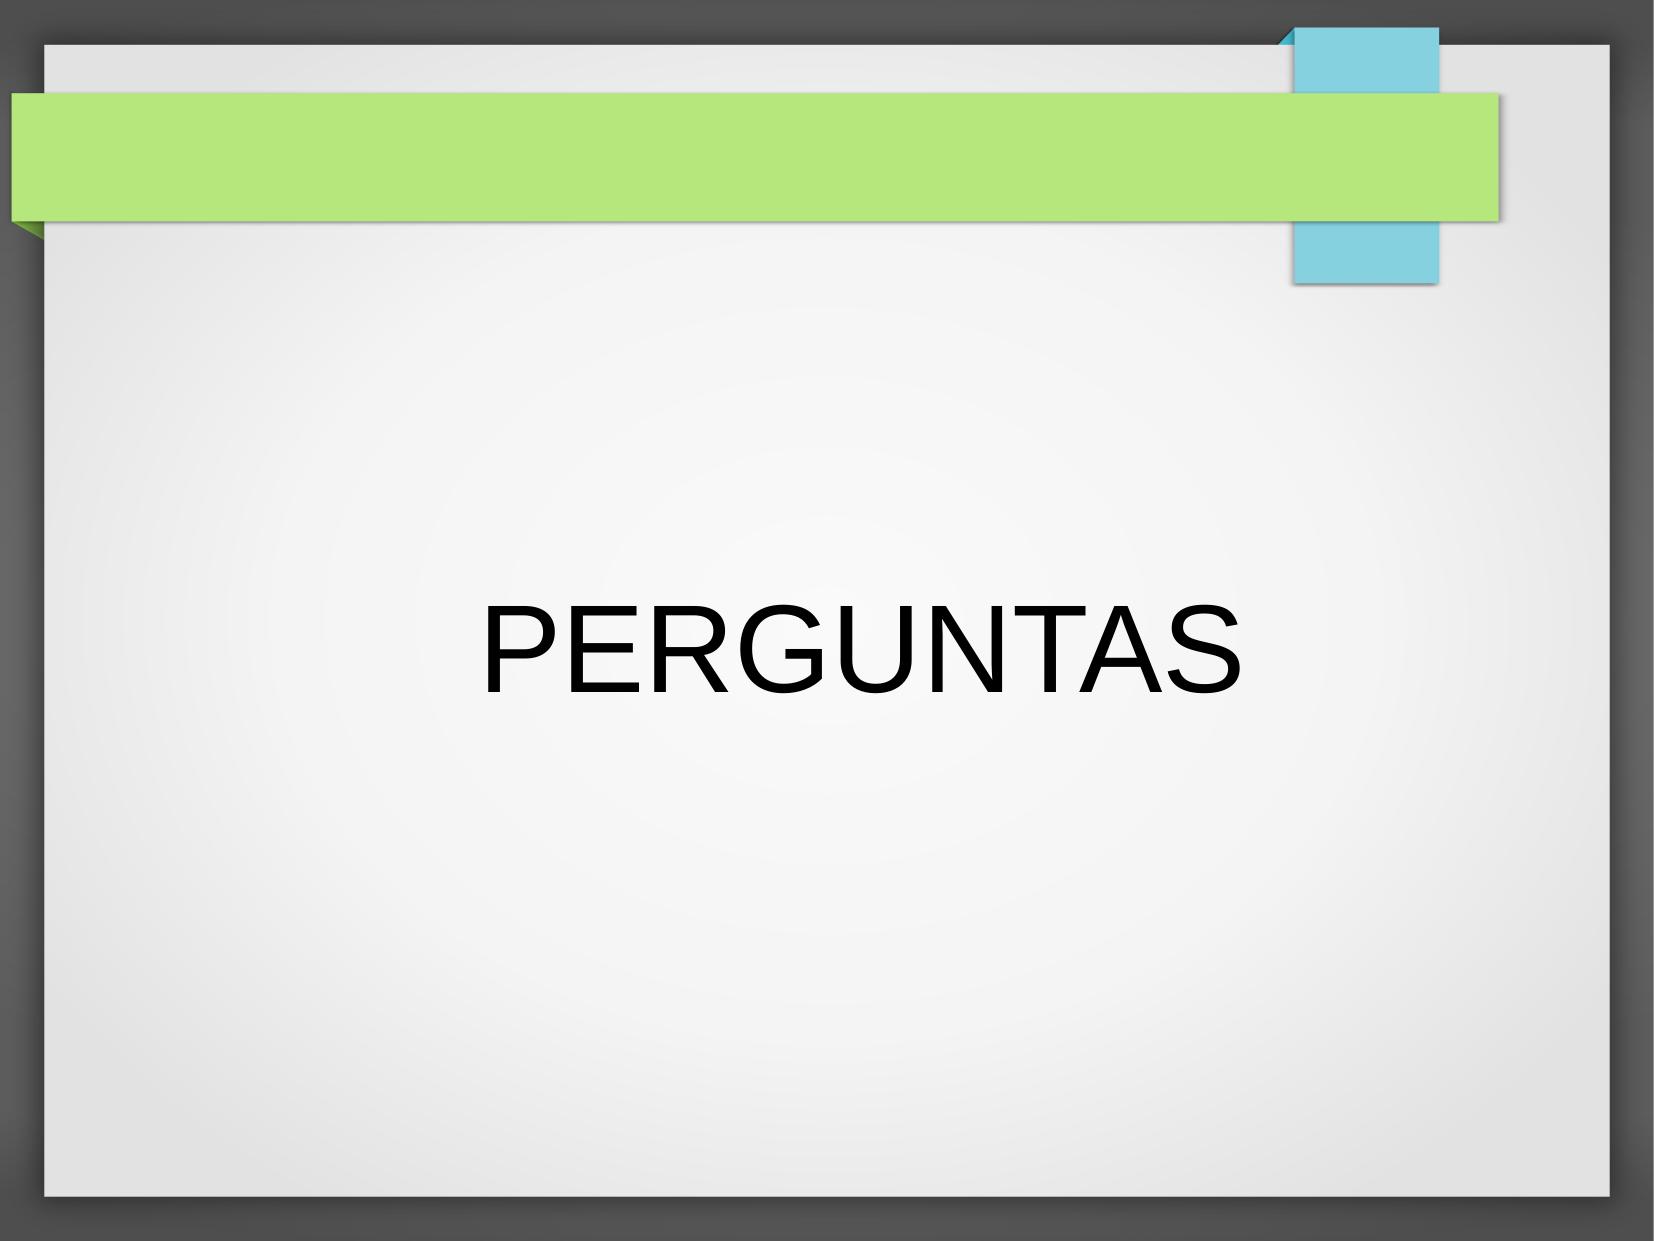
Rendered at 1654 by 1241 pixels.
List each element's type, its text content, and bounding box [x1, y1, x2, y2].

picture [0, 0, 1654, 1241]
list PERGUNTAS [82, 578, 1571, 1015]
